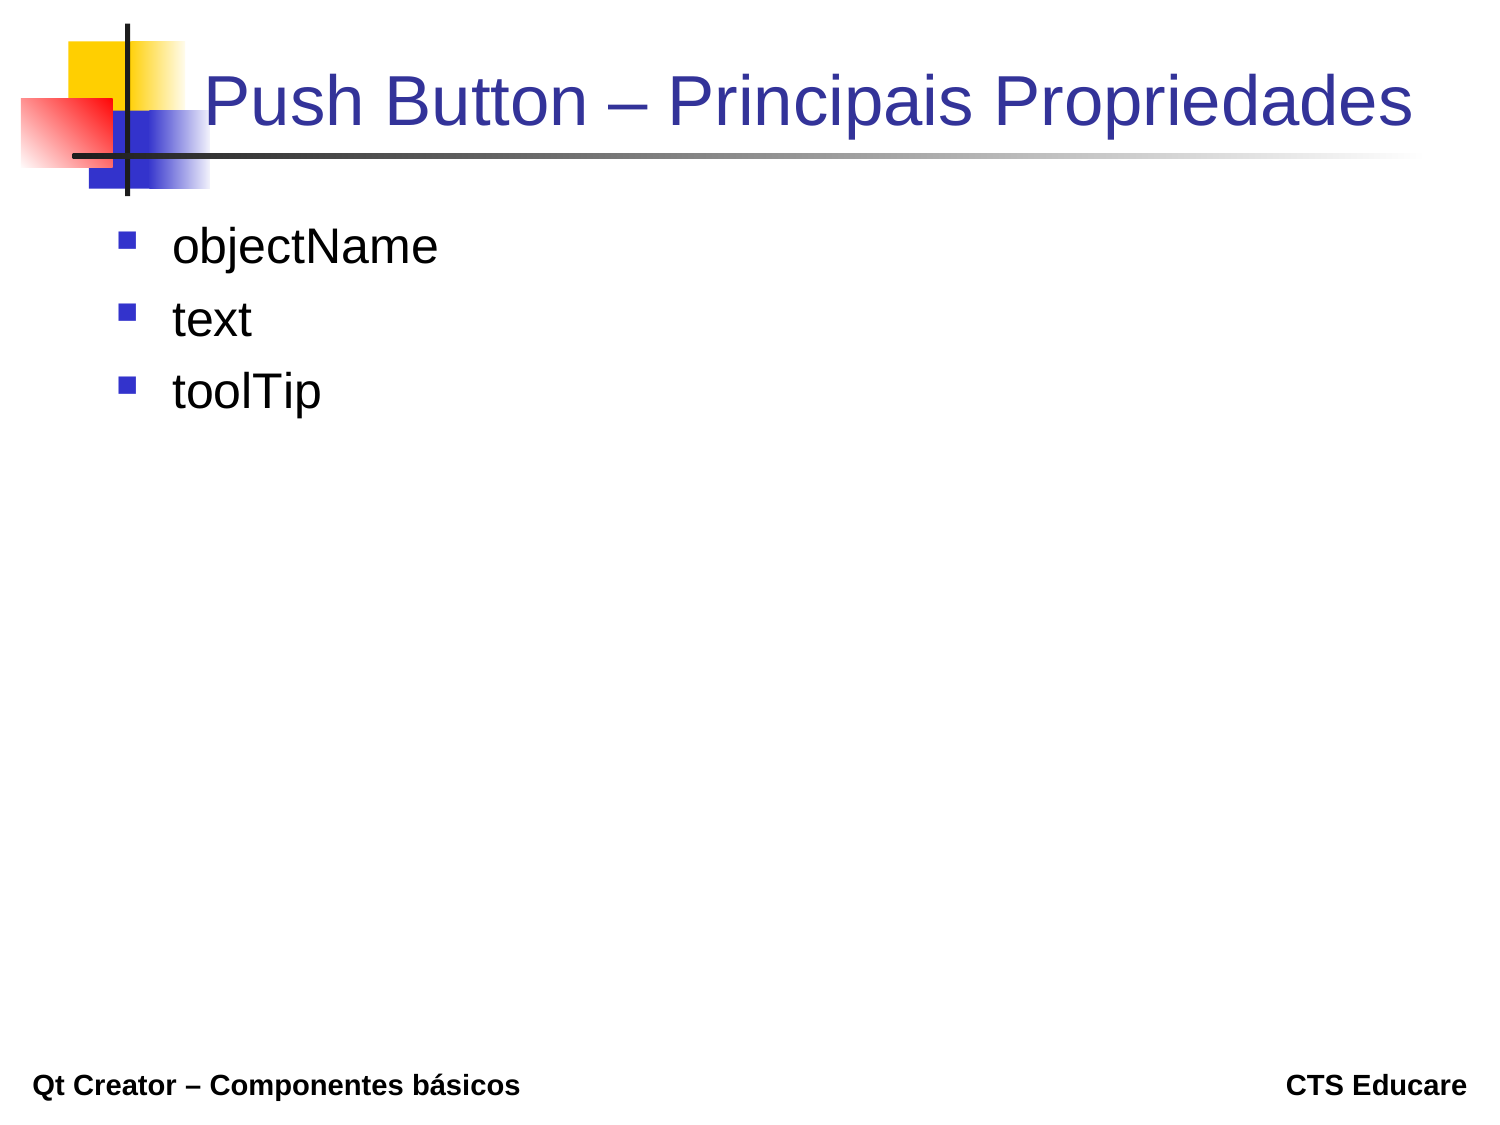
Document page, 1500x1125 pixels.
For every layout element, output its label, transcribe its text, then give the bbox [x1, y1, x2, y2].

title Push Button – Principais Propriedades [188, 46, 1468, 149]
list objectName text toolTip [100, 206, 1447, 1024]
